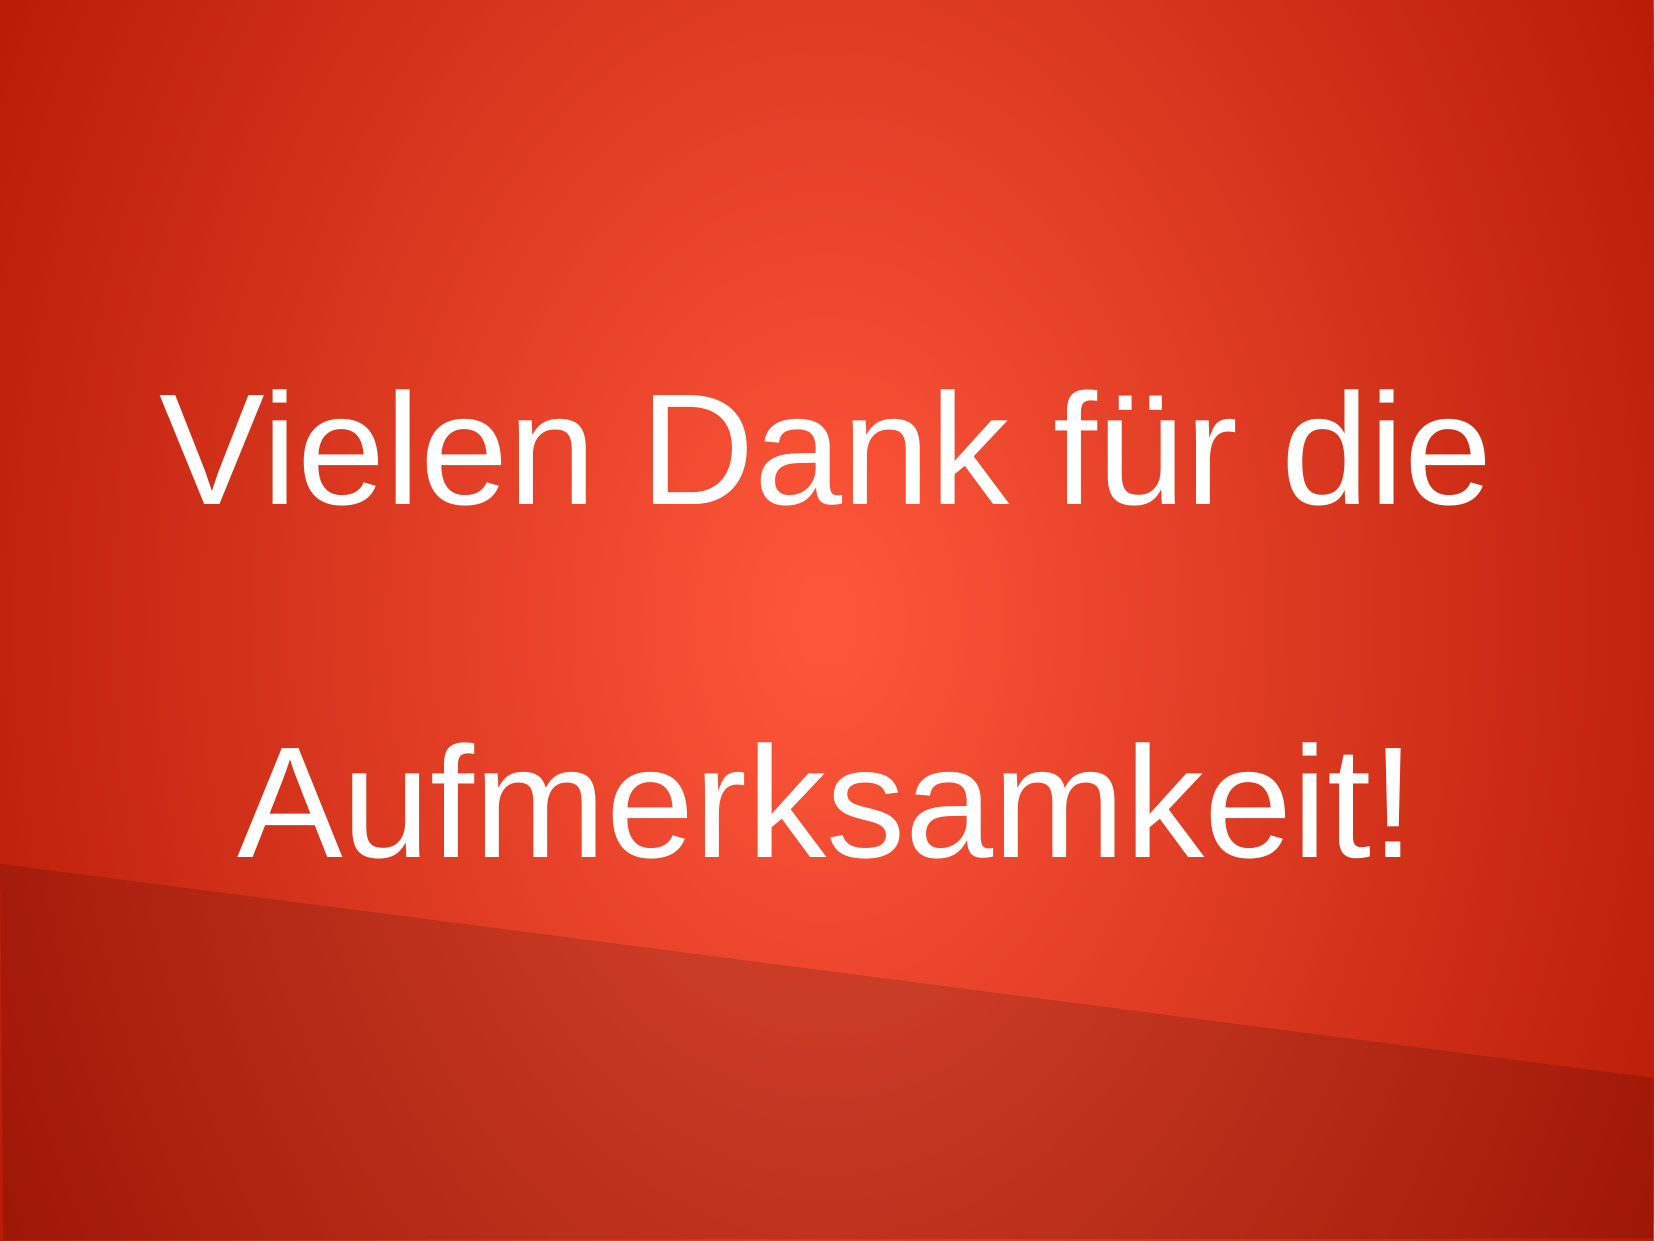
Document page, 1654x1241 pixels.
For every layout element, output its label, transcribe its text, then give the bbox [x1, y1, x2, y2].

subtitle Vielen Dank für die Aufmerksamkeit! [82, 236, 1571, 1193]
